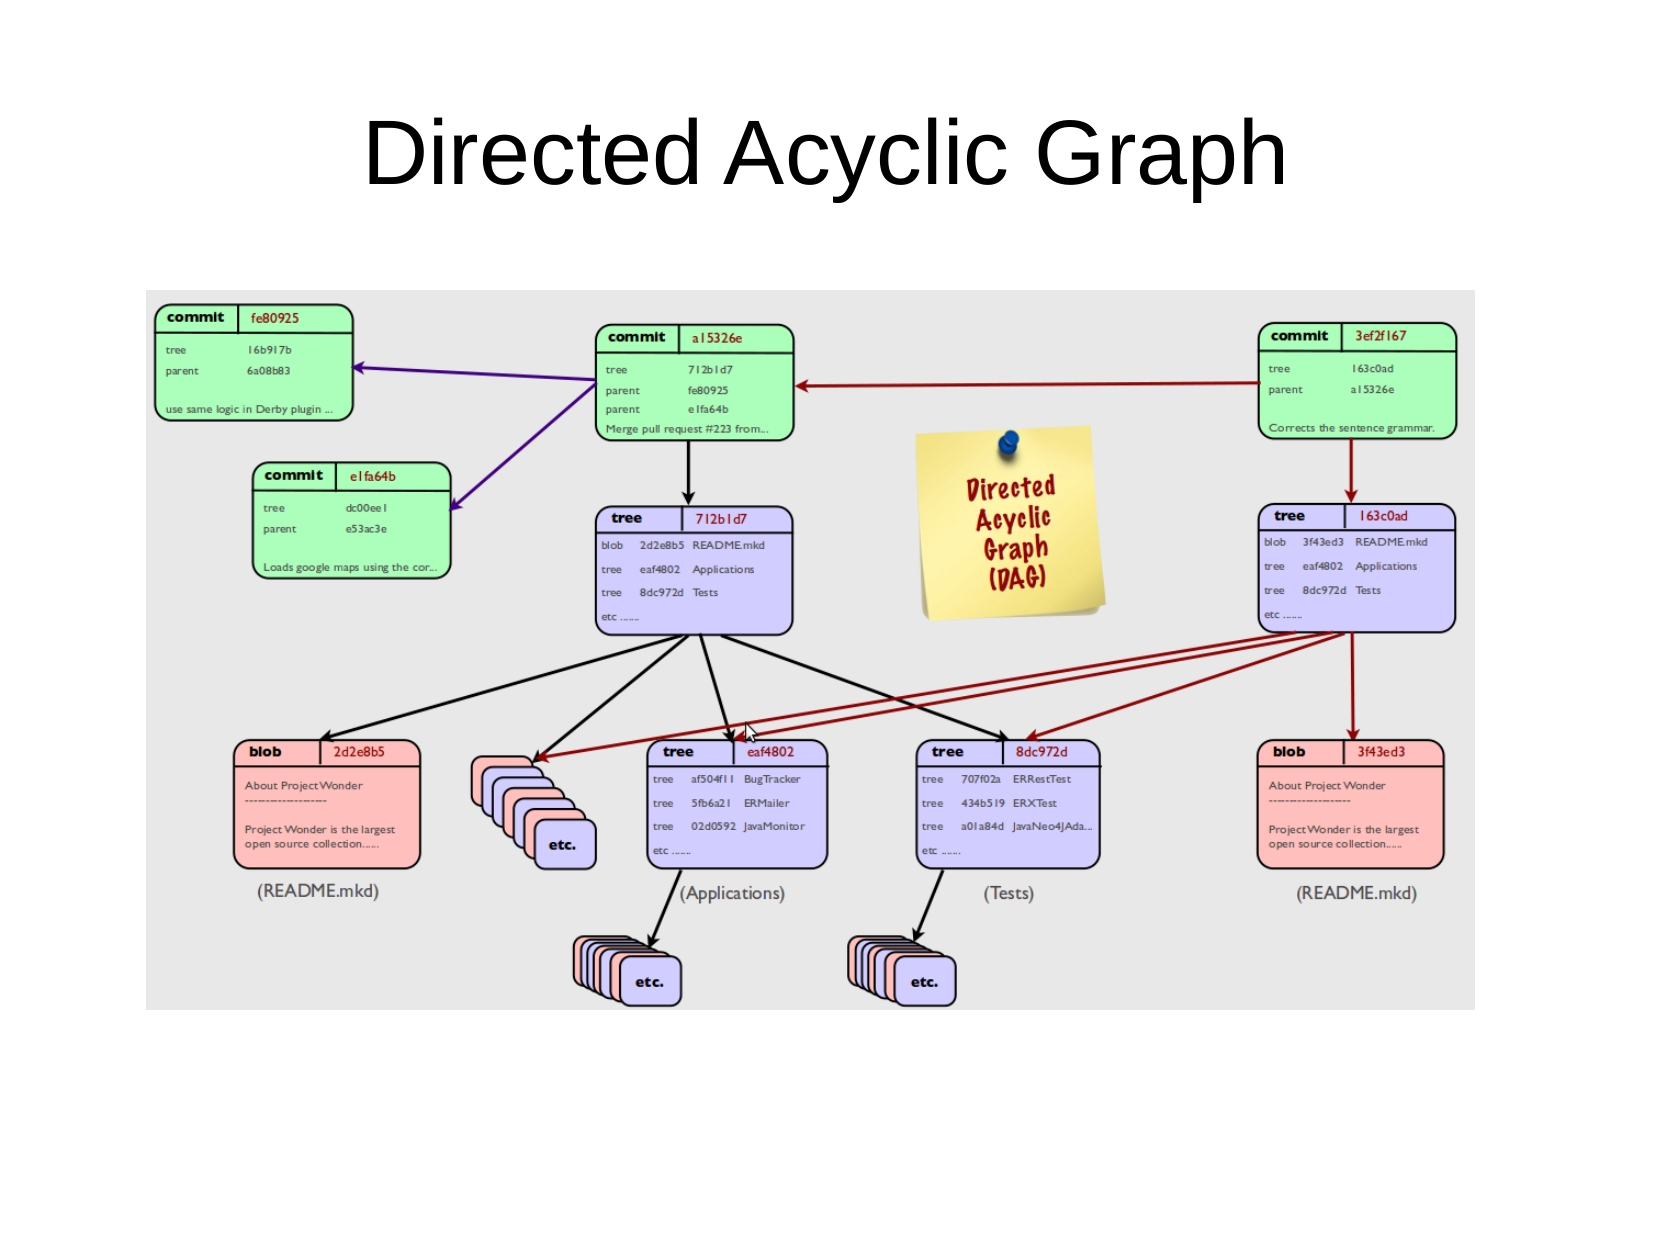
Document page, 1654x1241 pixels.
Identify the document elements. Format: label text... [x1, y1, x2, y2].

title Directed Acyclic Graph [82, 49, 1571, 257]
picture [146, 290, 1475, 1010]
